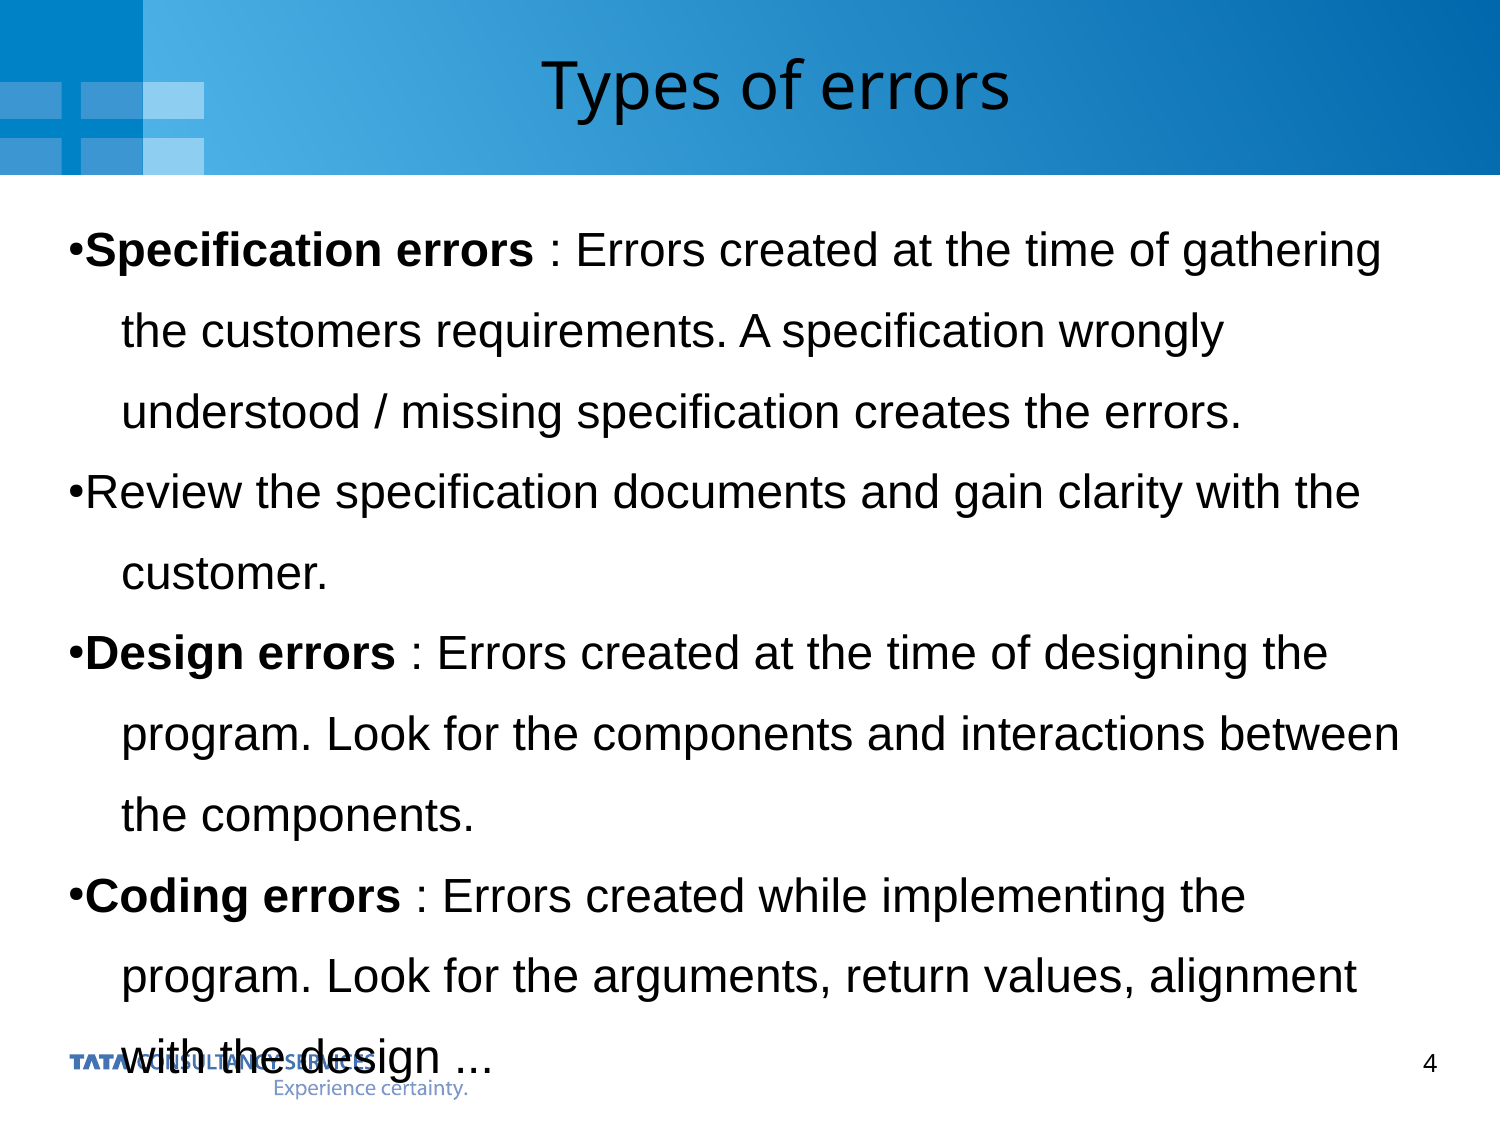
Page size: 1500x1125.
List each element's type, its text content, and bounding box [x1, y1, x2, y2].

text_box Types of errors [224, 11, 1347, 154]
text_box Specification errors : Errors created at the time of gathering the customers requirements. A specification wrongly understood / missing specification creates the errors. Review the specification documents and gain clarity with the customer. Design errors : Errors created at the time of designing the program. Look for the components and interactions between the components. Coding errors : Errors created while implementing the program. Look for the arguments, return values, alignment with the design ... [35, 188, 1465, 1063]
